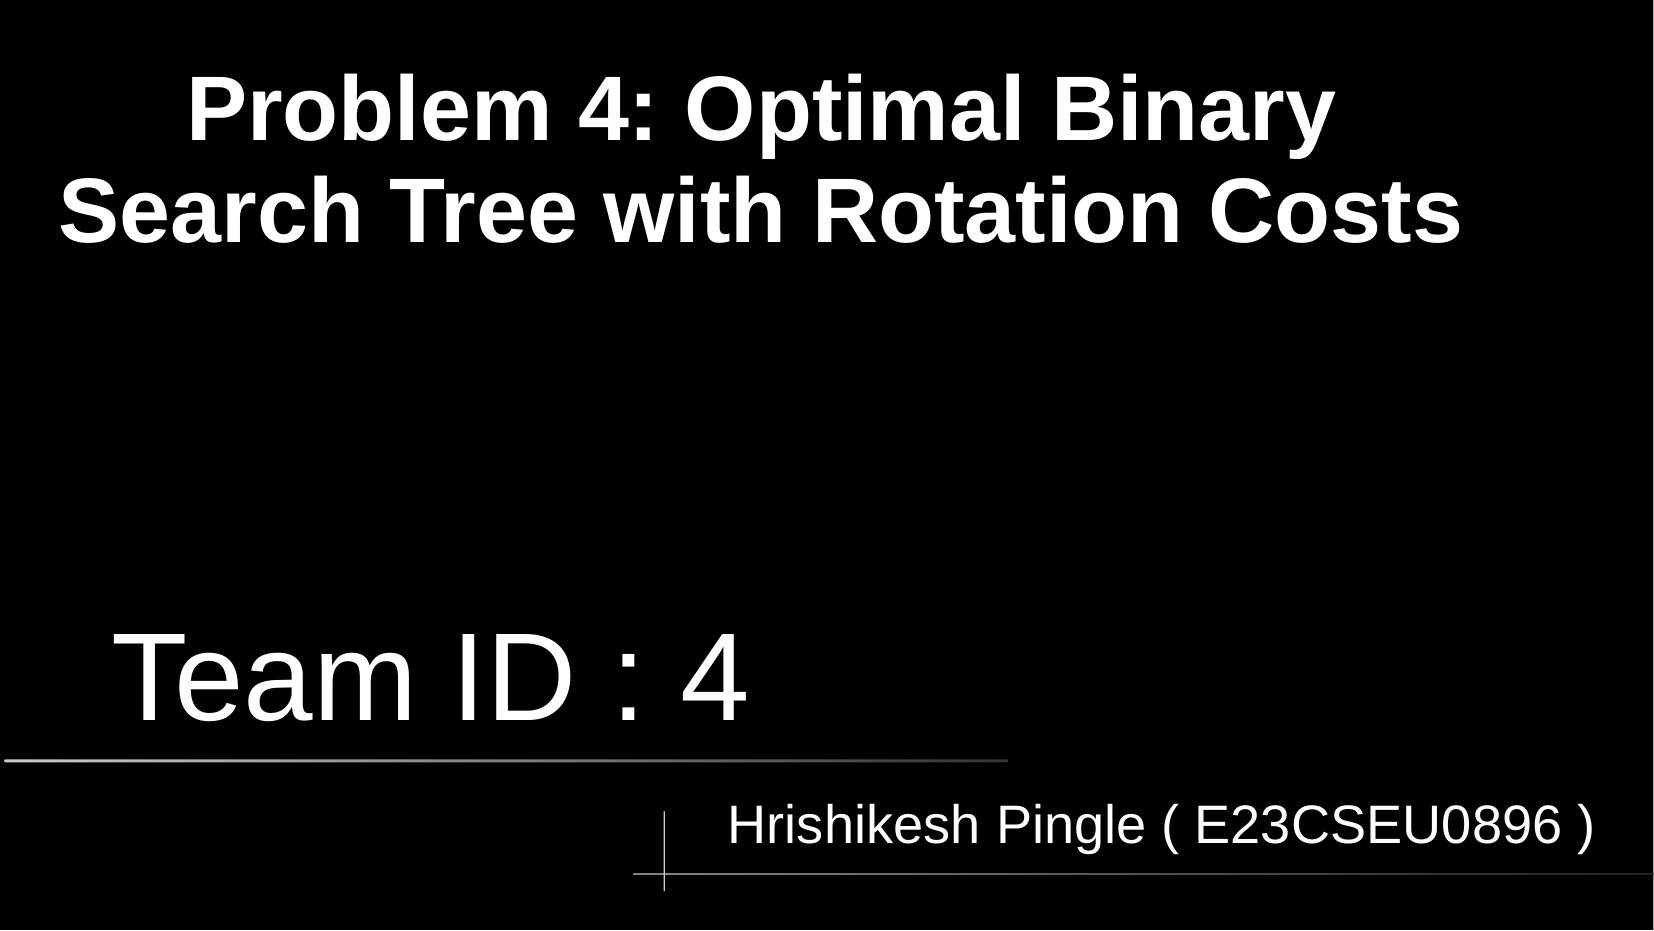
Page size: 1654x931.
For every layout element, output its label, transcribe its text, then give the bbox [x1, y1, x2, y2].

title Problem 4: Optimal Binary Search Tree with Rotation Costs [23, 57, 1501, 263]
text_box Team ID : 4 [0, 600, 863, 755]
text_box Hrishikesh Pingle ( E23CSEU0896 ) [675, 787, 1651, 863]
